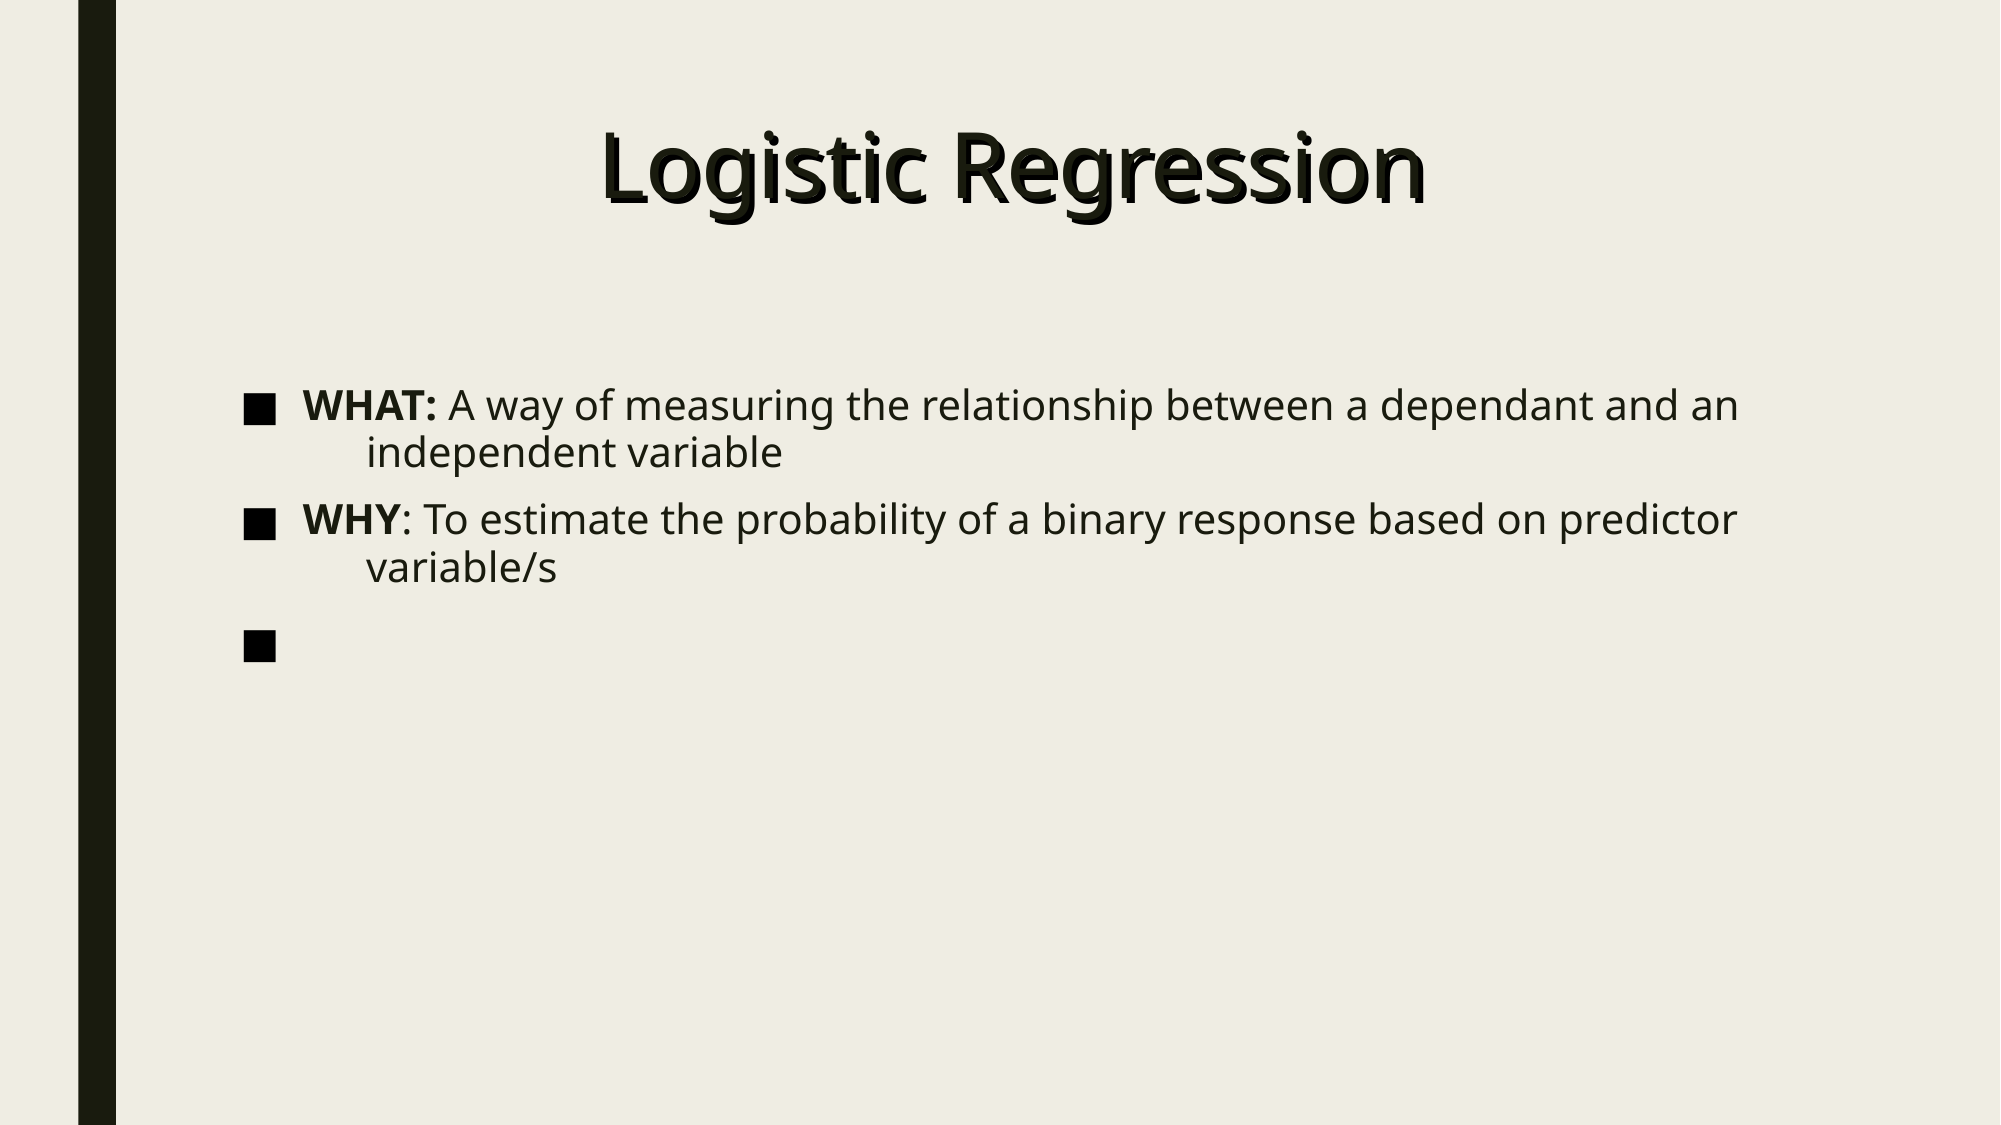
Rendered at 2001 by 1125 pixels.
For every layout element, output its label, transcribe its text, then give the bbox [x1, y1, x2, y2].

title Logistic Regression [225, 112, 1801, 357]
list WHAT: A way of measuring the relationship between a dependant and an independent variable WHY: To estimate the probability of a binary response based on predictor variable/s [225, 375, 1801, 963]
